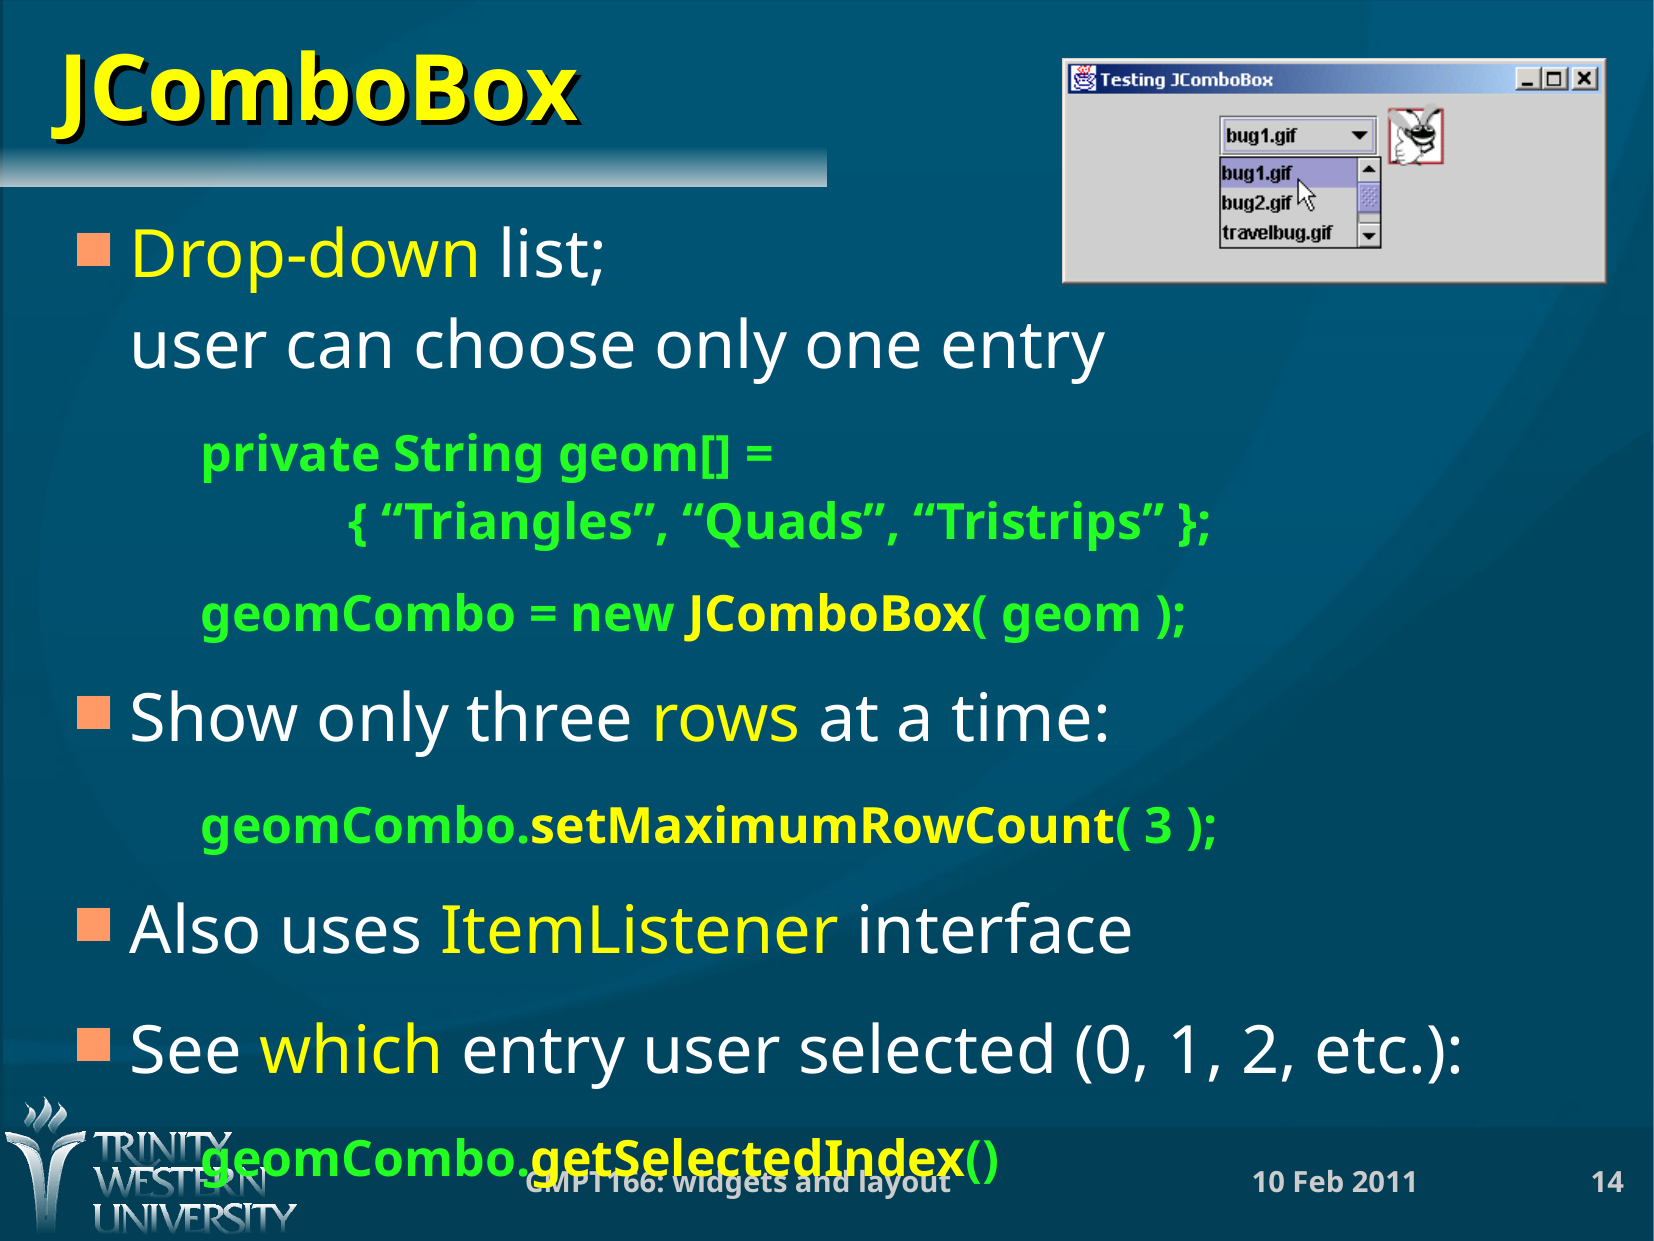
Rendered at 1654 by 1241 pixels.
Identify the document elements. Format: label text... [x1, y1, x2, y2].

picture [1063, 59, 1607, 284]
picture [38, 1227, 54, 1232]
title JComboBox [59, 19, 1595, 148]
list Event classes are in package java.awt.event e.g., the ActionListener interface uses the actionPerformed() method on an ActionEvent object [0, 154, 827, 158]
list Drop-down list; user can choose only one entry private String geom[] = { “Triangles”, “Quads”, “Tristrips” }; geomCombo = new JComboBox( geom ); Show only three rows at a time: geomCombo.setMaximumRowCount( 3 ); Also uses ItemListener interface See which entry user selected (0, 1, 2, etc.): geomCombo.getSelectedIndex() [59, 206, 1625, 1076]
